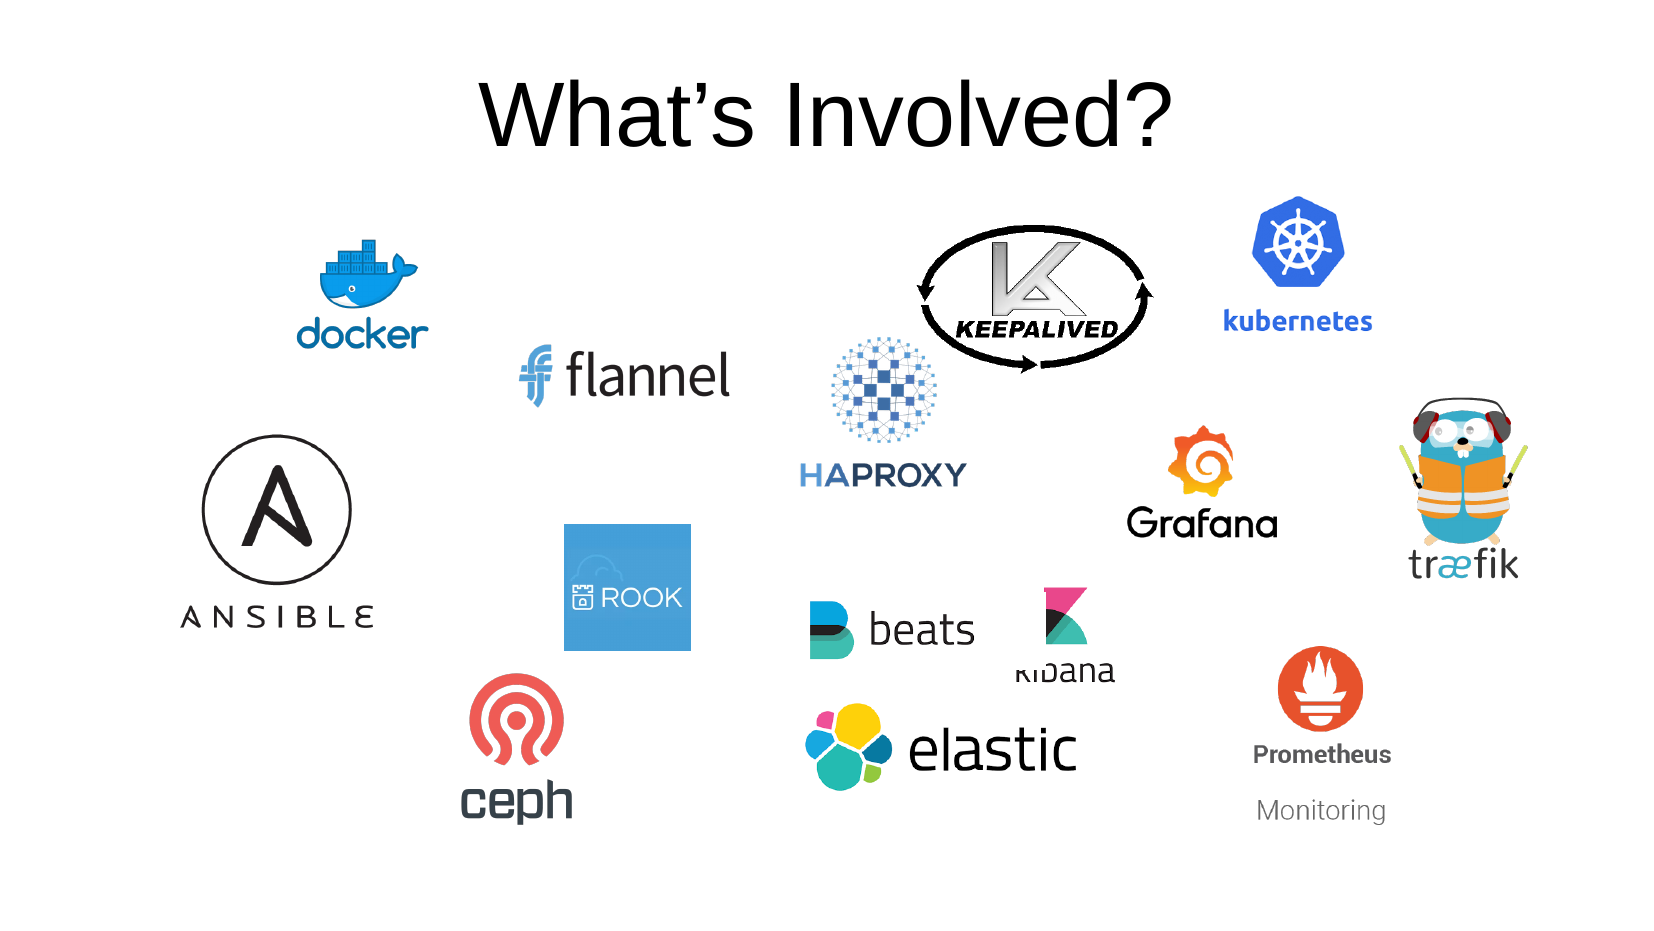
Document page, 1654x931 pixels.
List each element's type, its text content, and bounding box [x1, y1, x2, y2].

picture [432, 524, 691, 854]
picture [482, 224, 1155, 536]
picture [1215, 192, 1379, 332]
picture [735, 404, 1291, 794]
picture [1231, 646, 1411, 826]
picture [180, 434, 373, 628]
picture [285, 228, 440, 361]
picture [1365, 389, 1561, 586]
title What’s Involved? [82, 37, 1571, 193]
